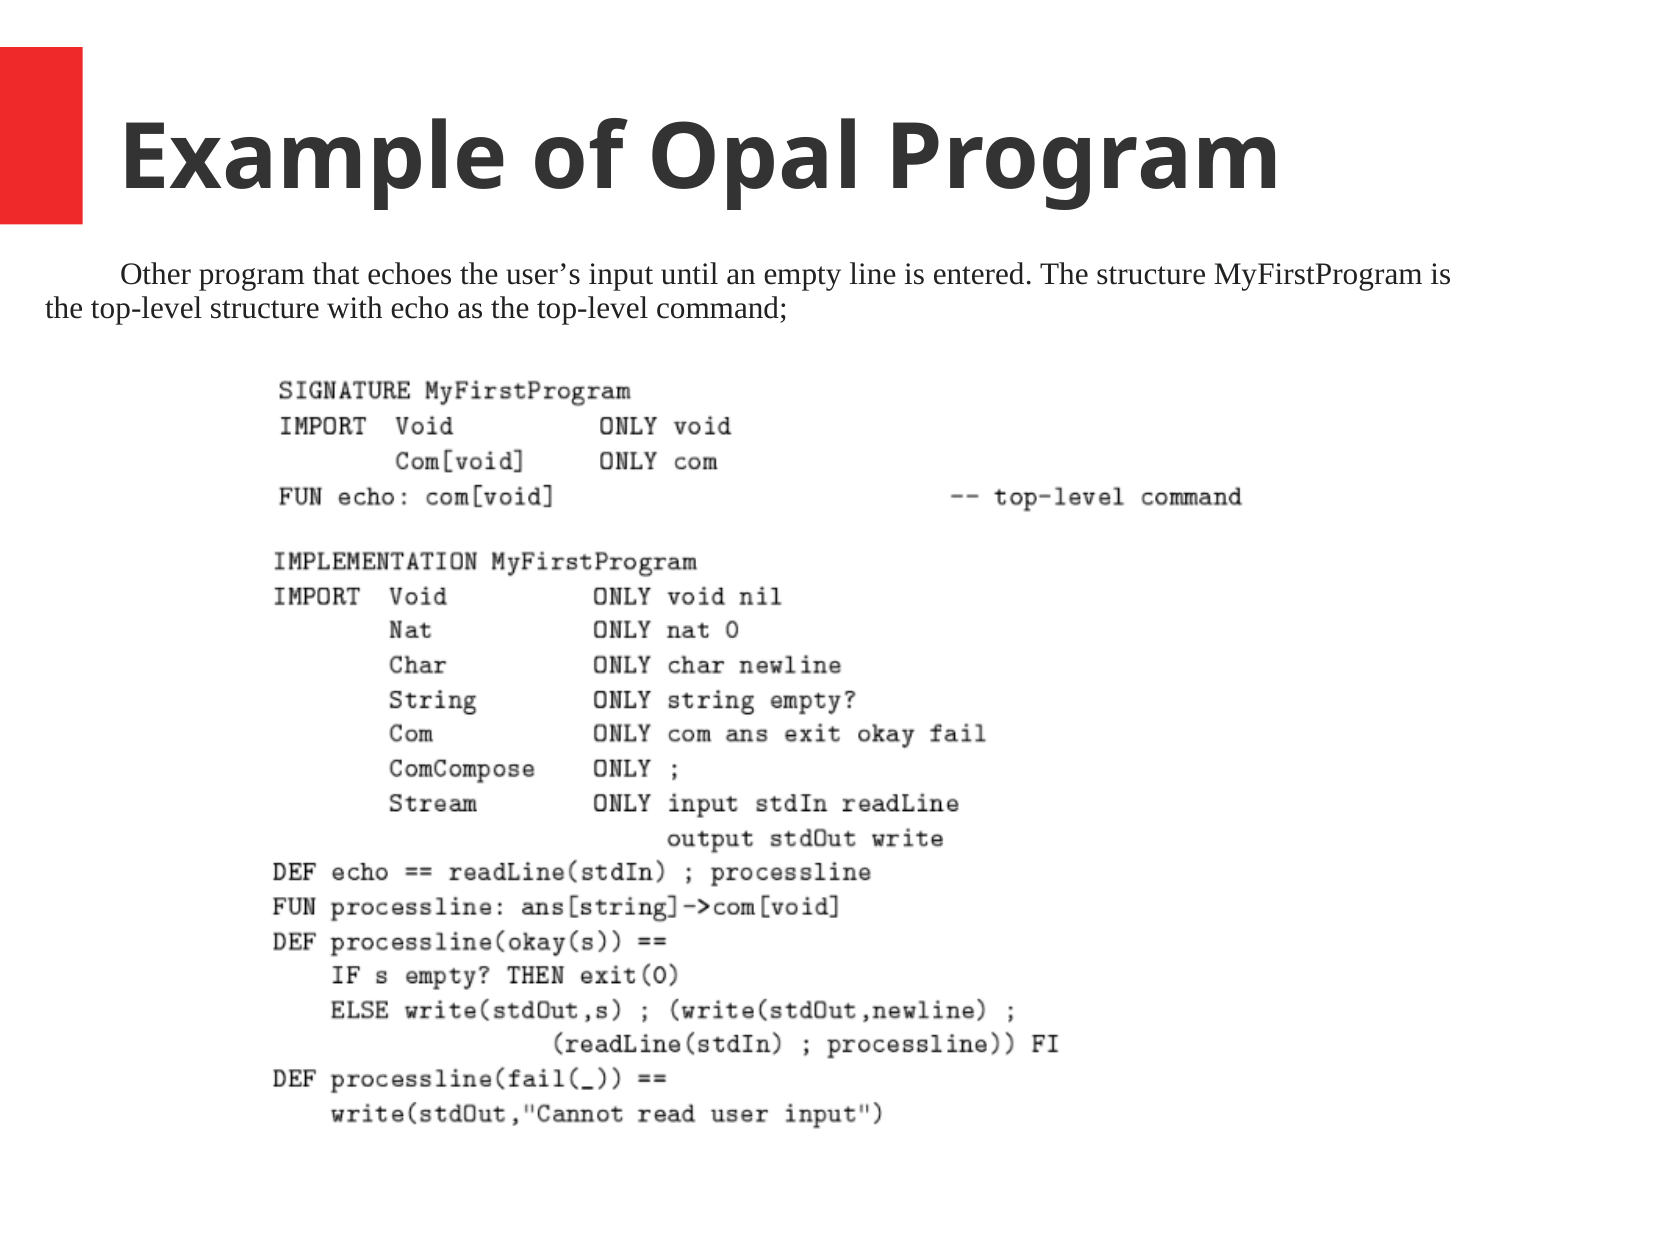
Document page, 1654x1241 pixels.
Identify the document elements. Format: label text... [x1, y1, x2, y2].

title Example of Opal Program [118, 49, 1571, 257]
picture [255, 359, 1298, 531]
picture [255, 538, 1148, 1141]
list Other program that echoes the user’s input until an empty line is entered. The structure MyFirstProgram is the top-level structure with echo as the top-level command; [45, 256, 1471, 347]
